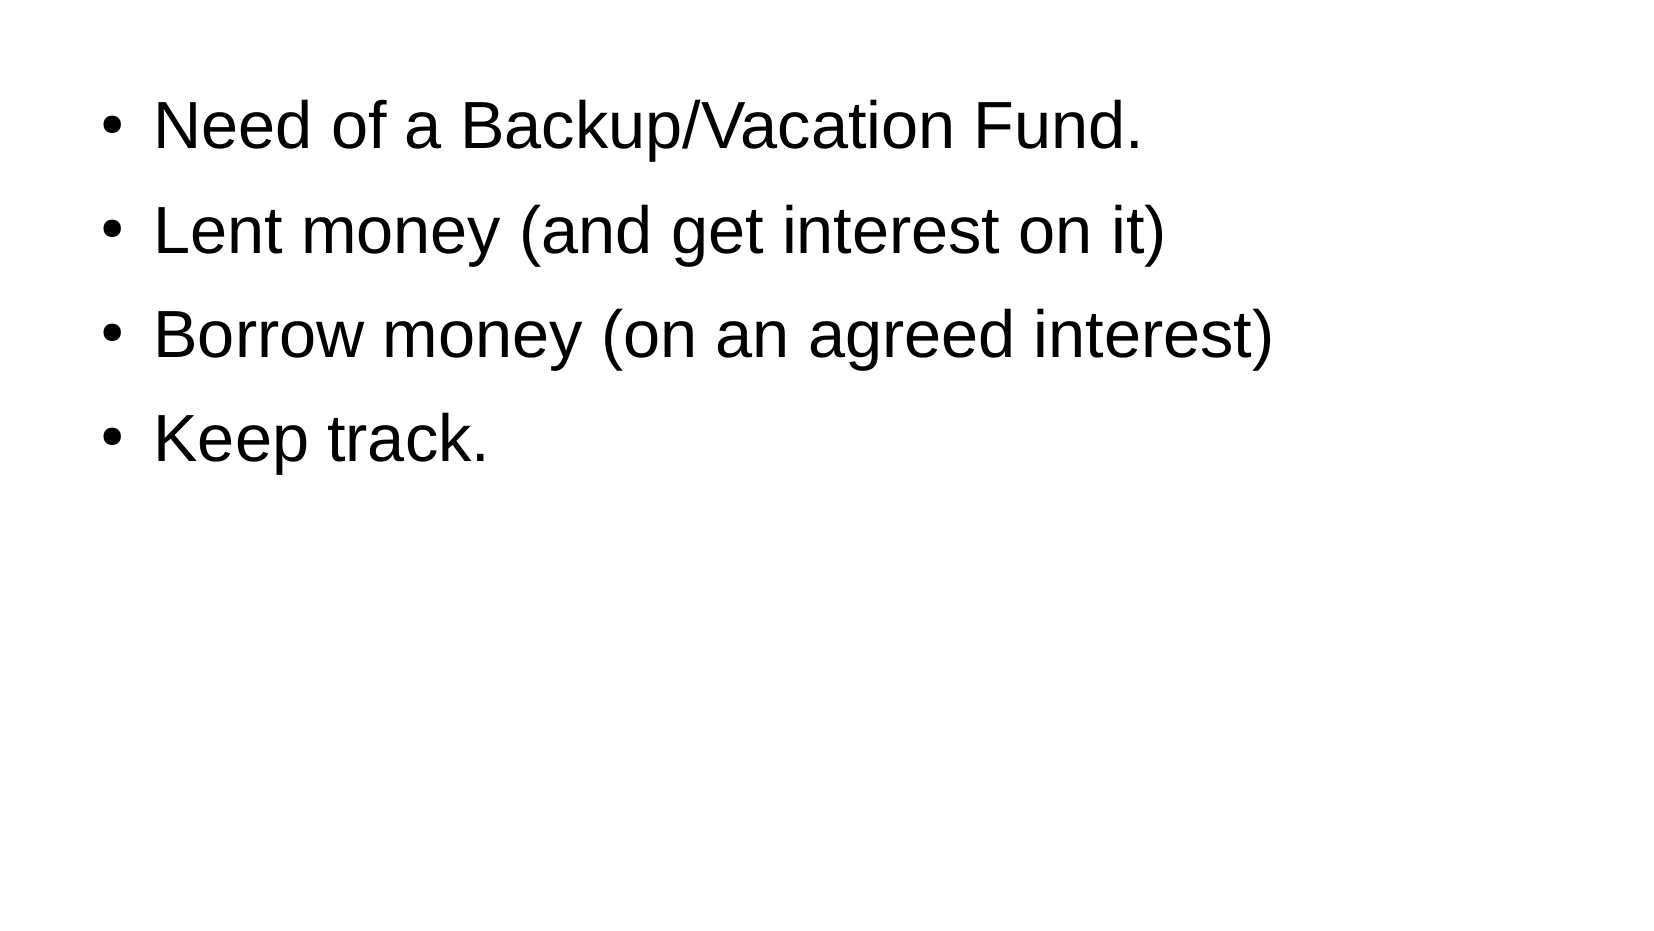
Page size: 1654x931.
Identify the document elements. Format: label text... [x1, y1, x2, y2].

list Need of a Backup/Vacation Fund. Lent money (and get interest on it) Borrow money (on an agreed interest) Keep track. [82, 88, 1571, 758]
